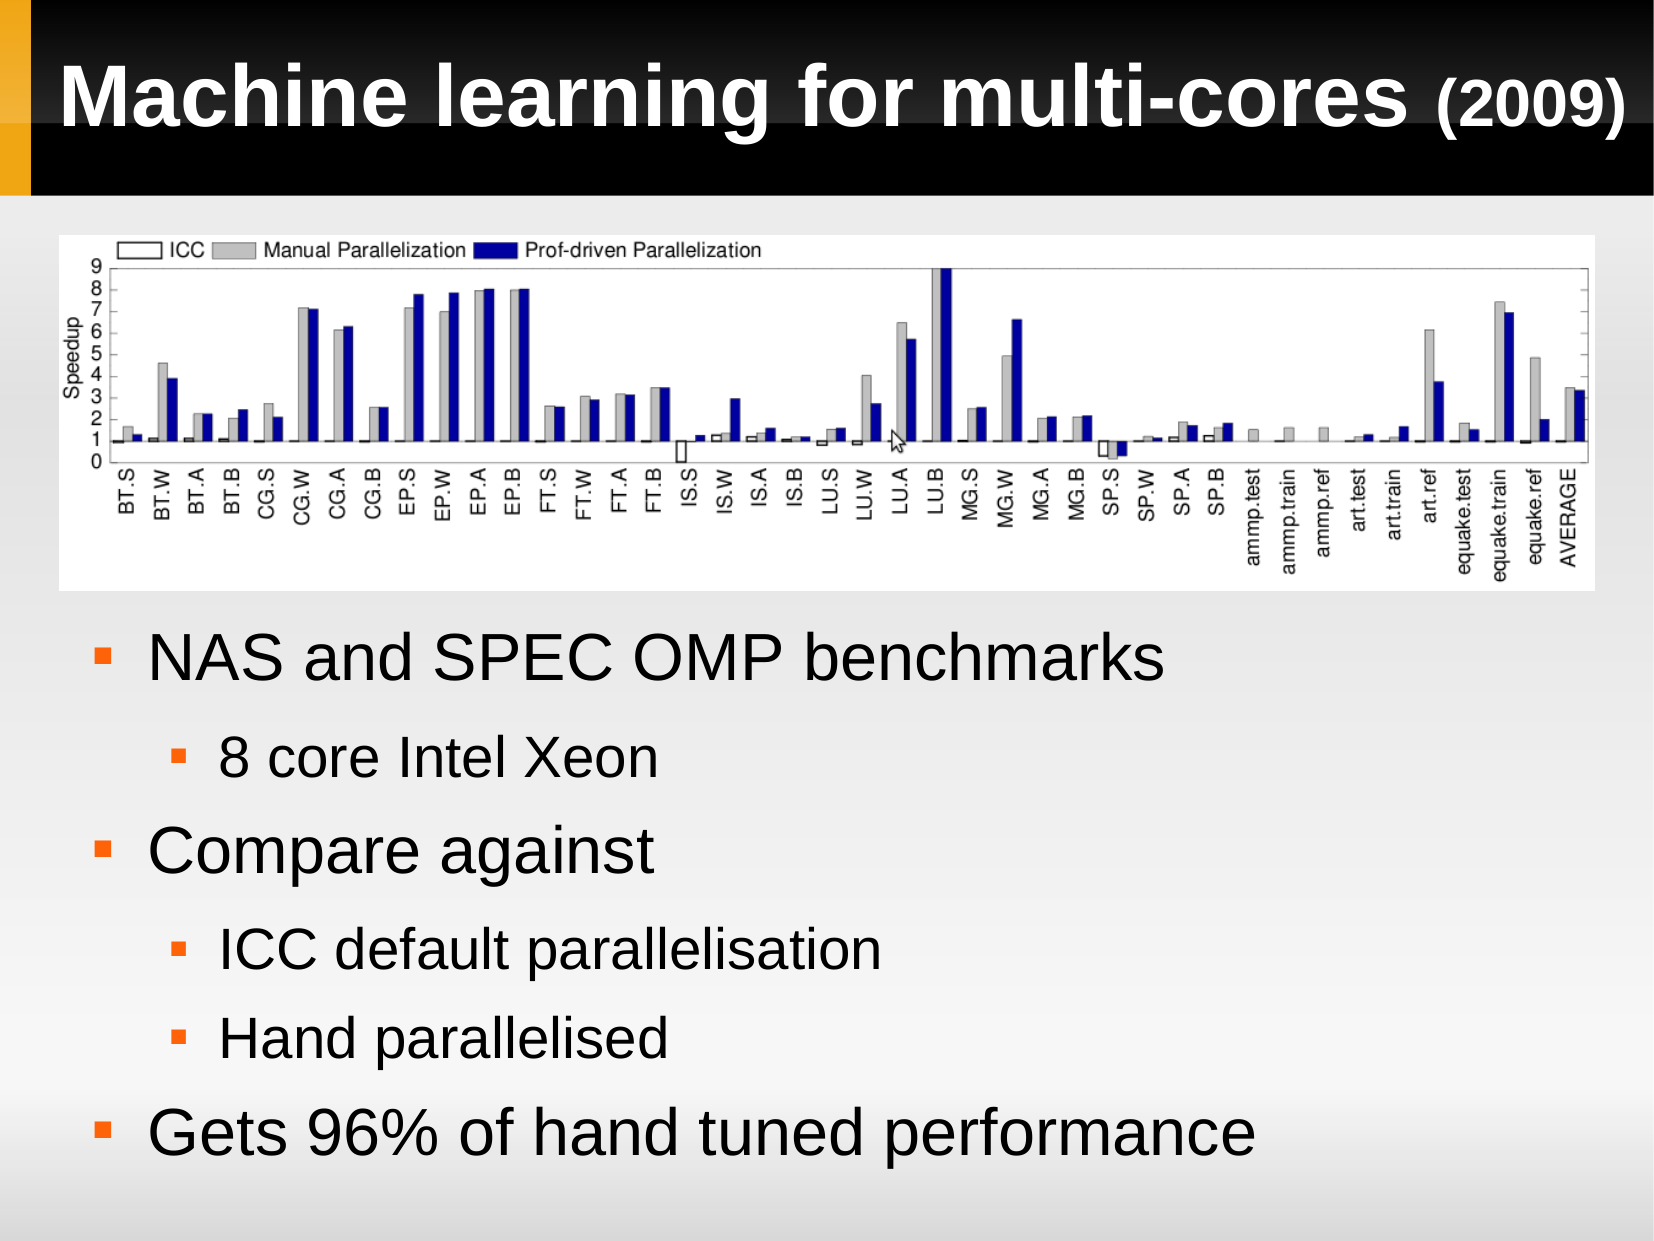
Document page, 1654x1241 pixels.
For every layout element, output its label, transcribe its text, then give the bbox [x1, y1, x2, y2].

title Machine learning for multi-cores (2009) [58, 0, 1654, 193]
list NAS and SPEC OMP benchmarks 8 core Intel Xeon Compare against ICC default parallelisation Hand parallelised Gets 96% of hand tuned performance [76, 620, 1565, 1241]
picture [0, 0, 1654, 1241]
